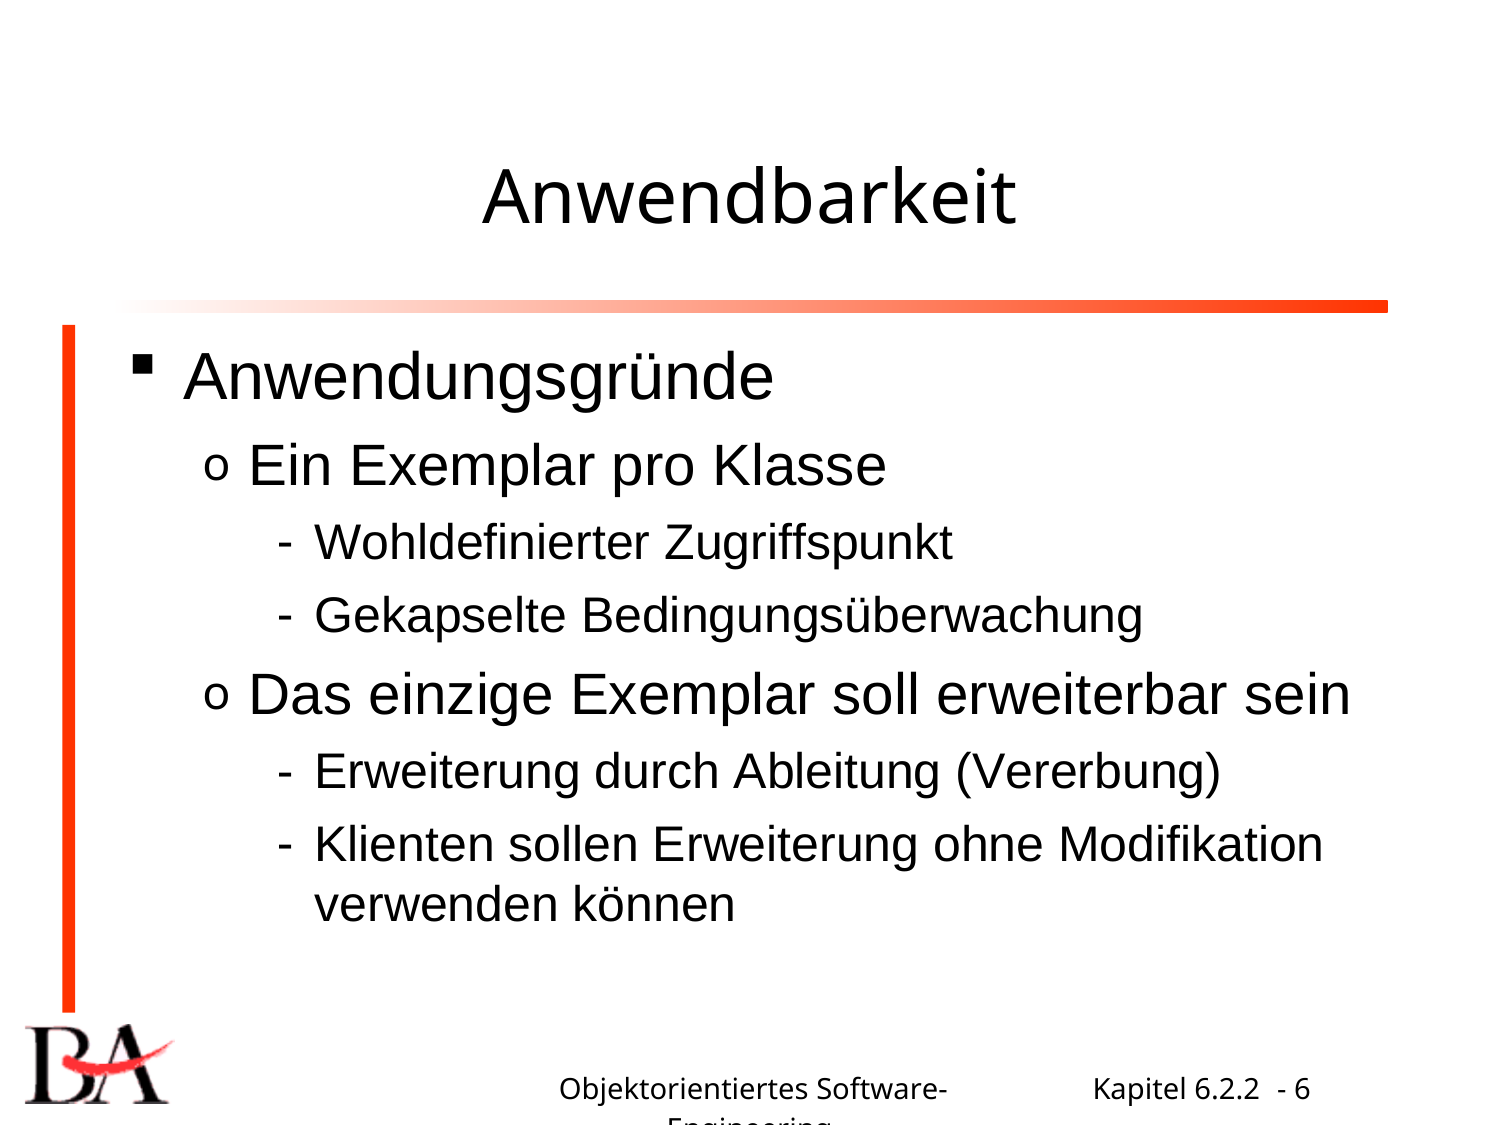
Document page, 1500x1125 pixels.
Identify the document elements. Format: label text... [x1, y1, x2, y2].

title Anwendbarkeit [112, 99, 1388, 288]
picture [24, 1024, 175, 1104]
list Anwendungsgründe Ein Exemplar pro Klasse Wohldefinierter Zugriffspunkt Gekapselte Bedingungsüberwachung Das einzige Exemplar soll erweiterbar sein Erweiterung durch Ableitung (Vererbung) Klienten sollen Erweiterung ohne Modifikation verwenden können [112, 324, 1388, 1051]
